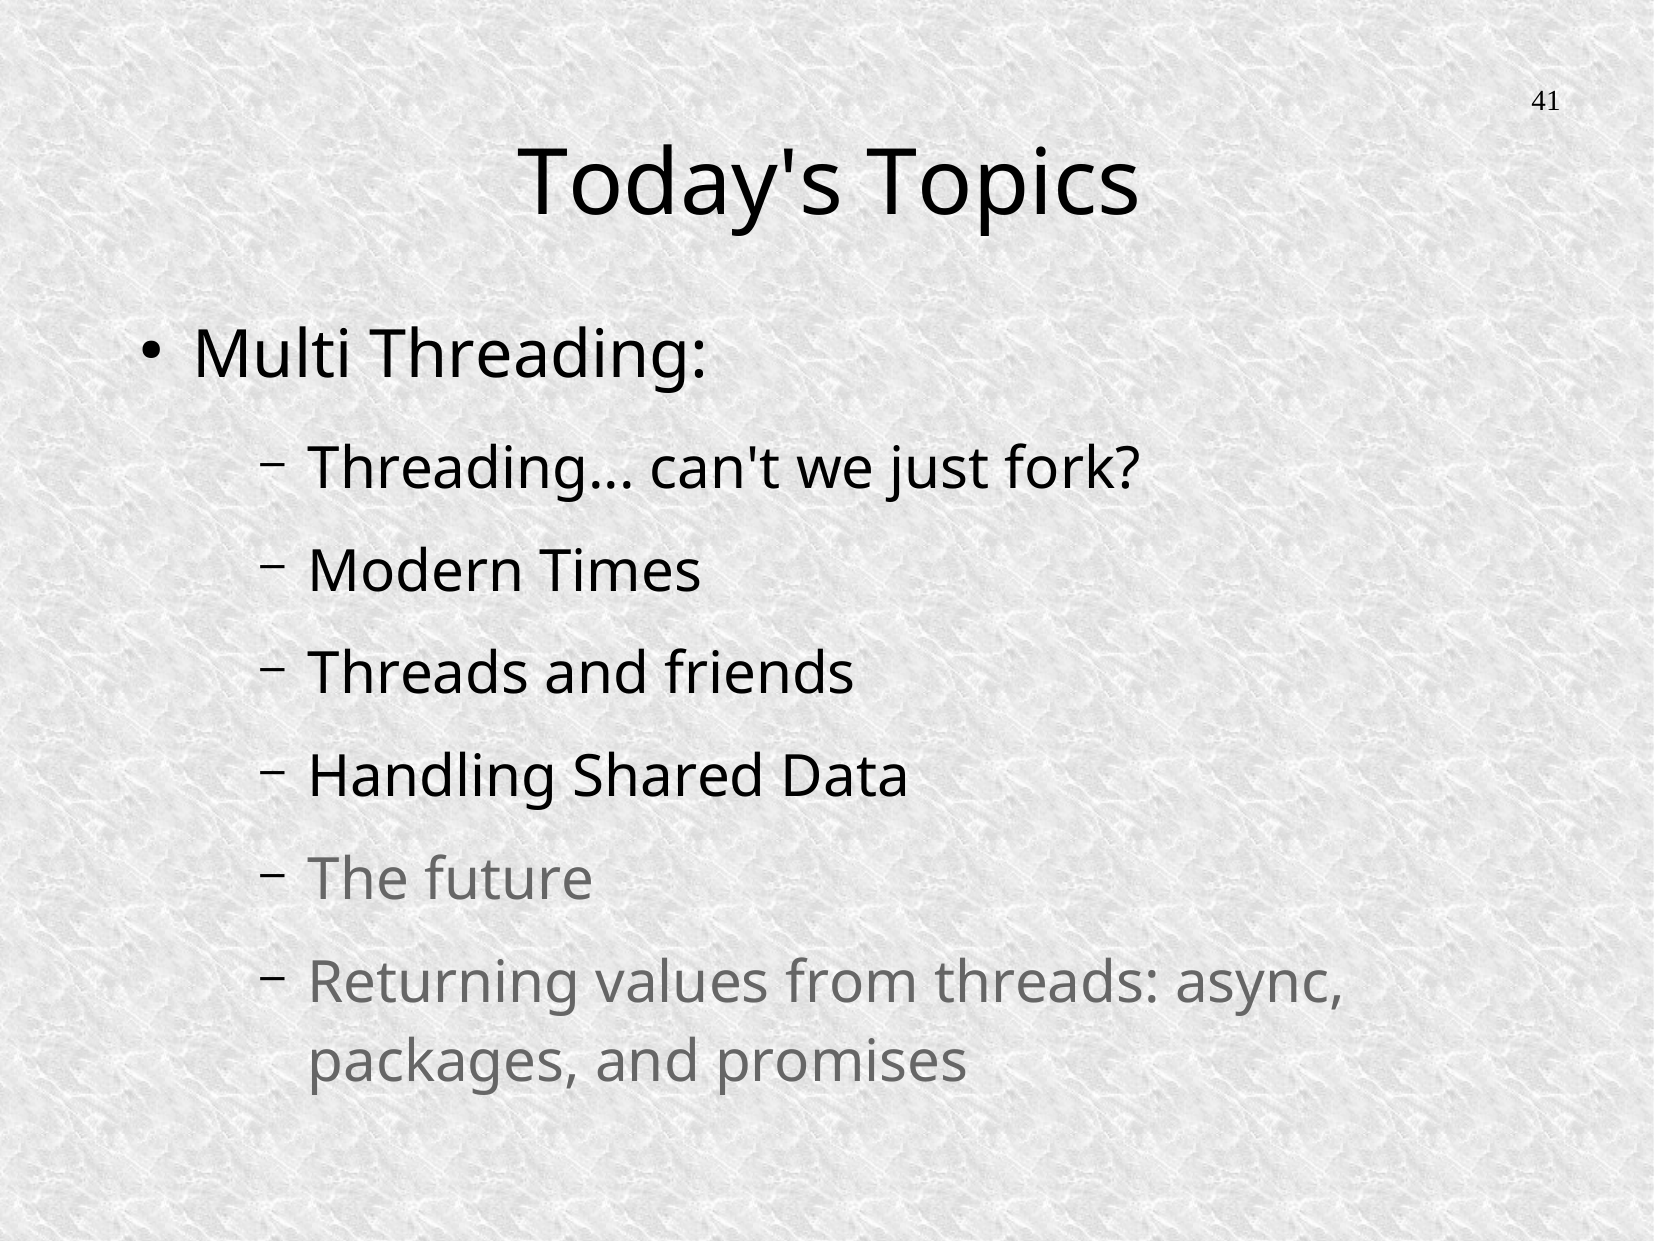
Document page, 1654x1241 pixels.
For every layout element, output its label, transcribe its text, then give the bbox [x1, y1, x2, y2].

picture [0, 0, 1654, 1241]
title Today's Topics [123, 73, 1536, 284]
list Multi Threading: Threading... can't we just fork? Modern Times Threads and friends Handling Shared Data The future Returning values from threads: async, packages, and promises [121, 305, 1534, 1025]
